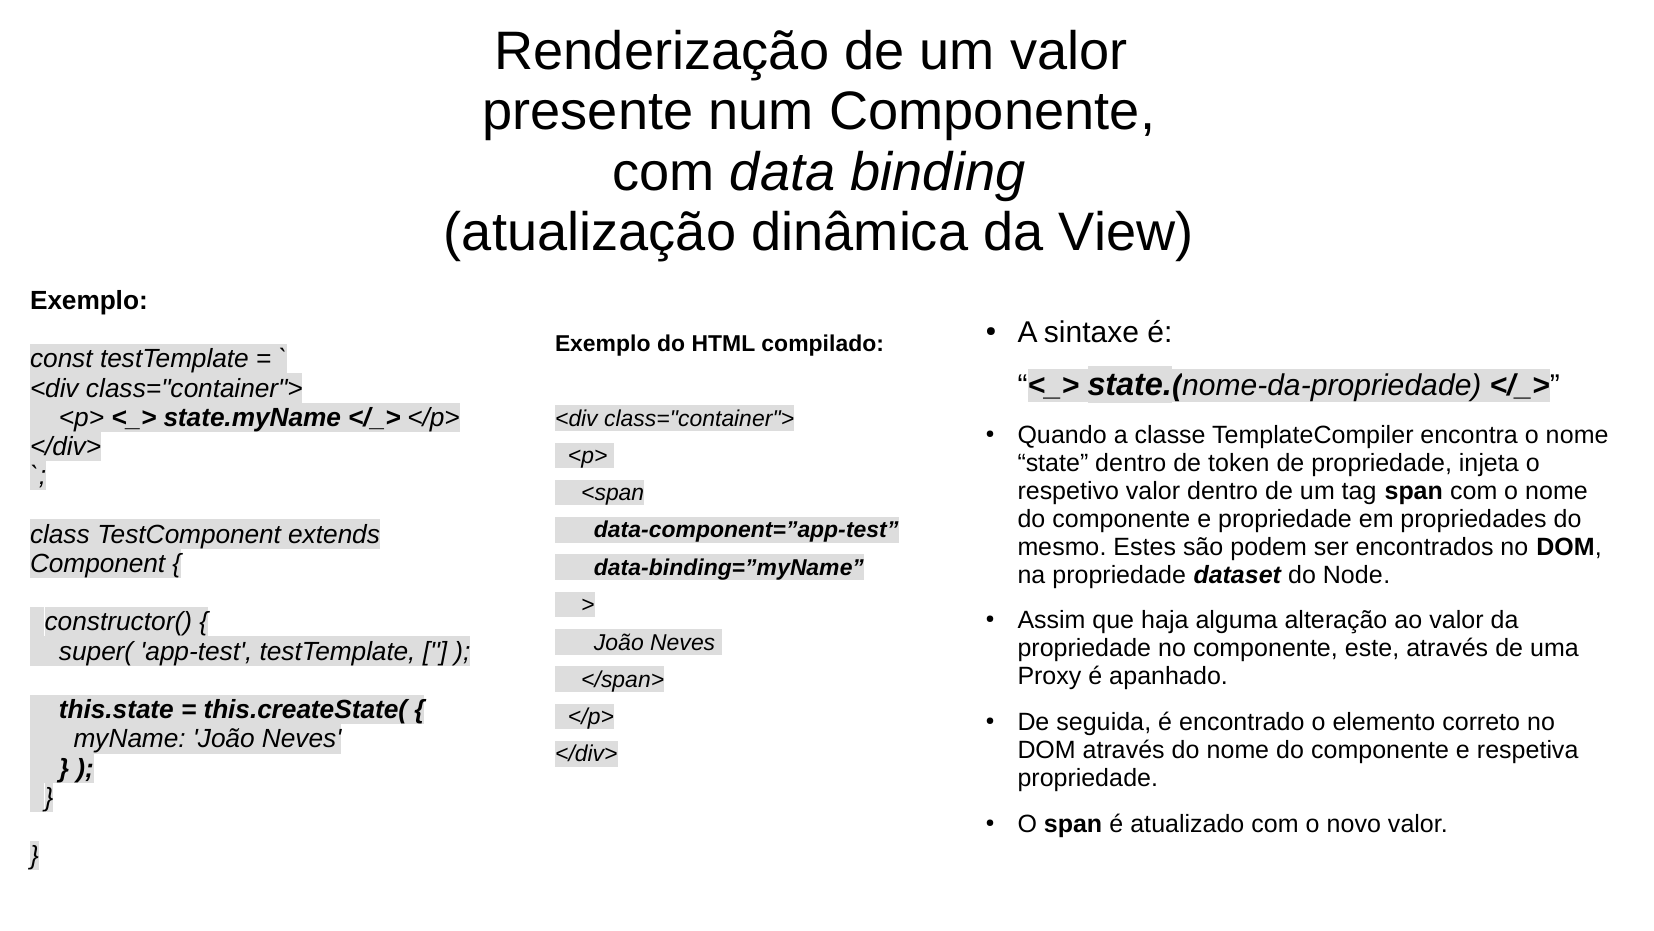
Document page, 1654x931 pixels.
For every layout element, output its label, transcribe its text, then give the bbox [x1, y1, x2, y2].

list A sintaxe é: “<_> state.(nome-da-propriedade) </_>” Quando a classe TemplateCompiler encontra o nome “state” dentro de token de propriedade, injeta o respetivo valor dentro de um tag span com o nome do componente e propriedade em propriedades do mesmo. Estes são podem ser encontrados no DOM, na propriedade dataset do Node. Assim que haja alguma alteração ao valor da propriedade no componente, este, através de uma Proxy é apanhado. De seguida, é encontrado o elemento correto no DOM através do nome do componente e respetiva propriedade. O span é atualizado com o novo valor. [975, 315, 1613, 855]
list Exemplo: const testTemplate = ` <div class="container"> <p> <_> state.myName </_> </p> </div> `; class TestComponent extends Component { constructor() { super( 'app-test', testTemplate, [''] ); this.state = this.createState( { myName: 'João Neves' } ); } } [30, 285, 481, 916]
list Exemplo do HTML compilado: <div class="container"> <p> <span data-component=”app-test” data-binding=”myName” > João Neves </span> </p> </div> [555, 330, 916, 796]
title Renderização de um valor presente num Componente, com data binding (atualização dinâmica da View) [75, 15, 1564, 268]
